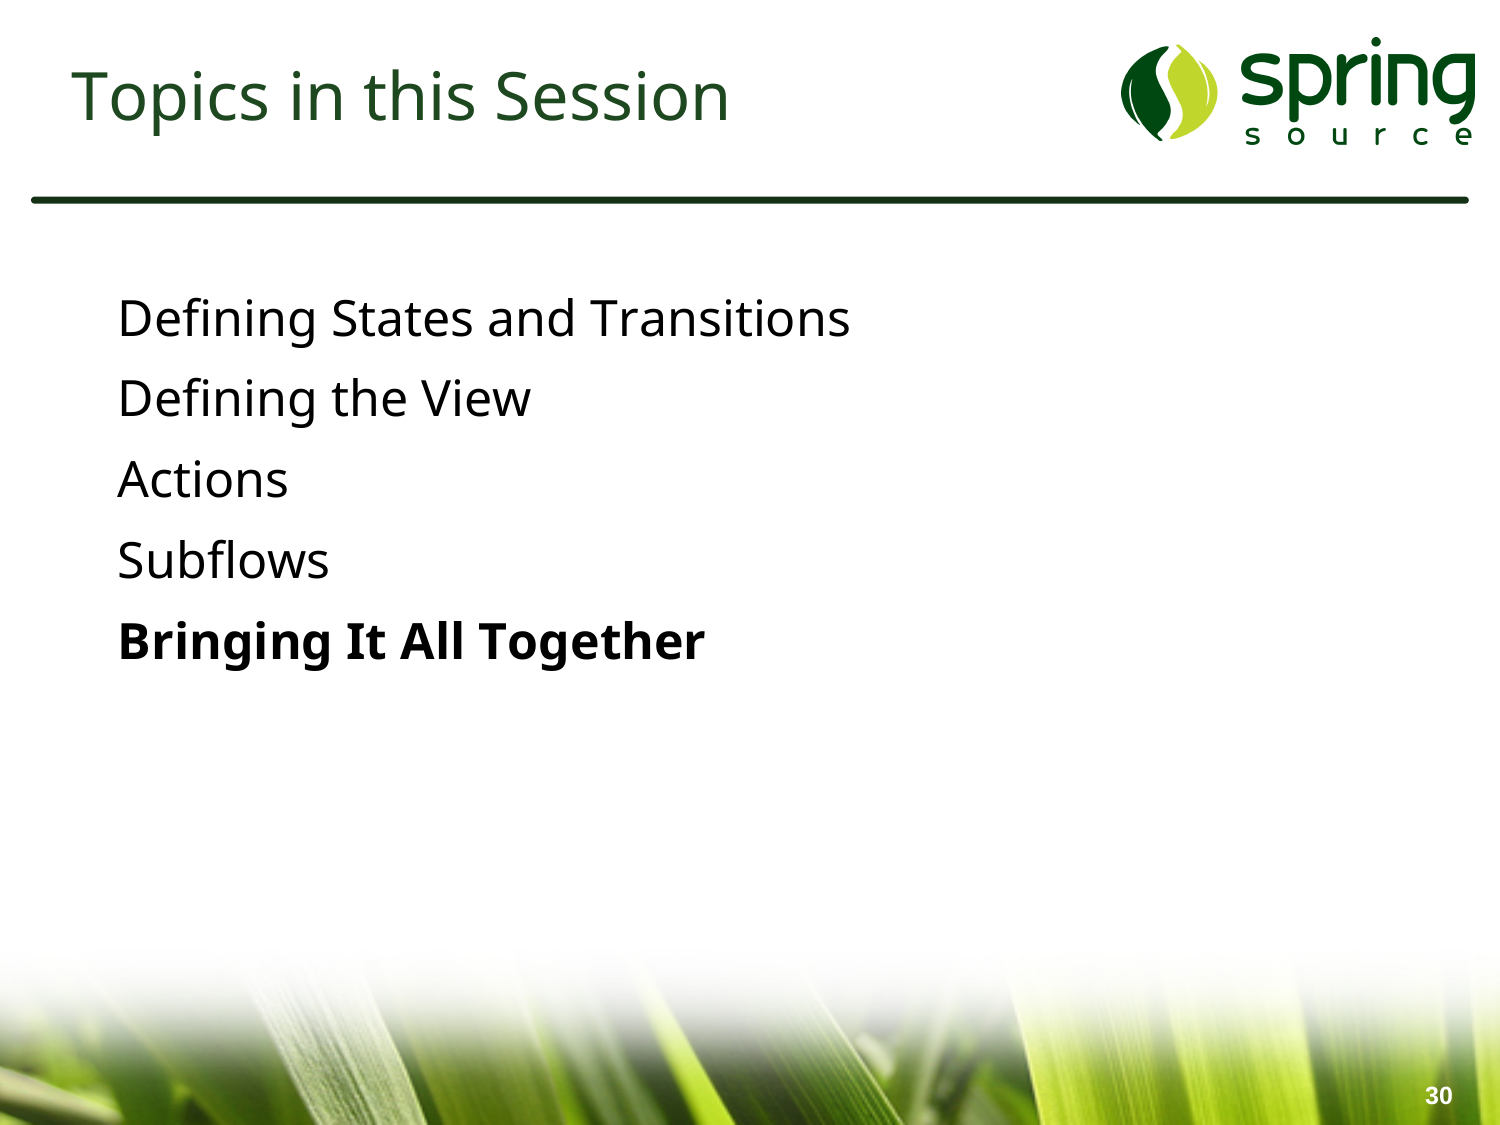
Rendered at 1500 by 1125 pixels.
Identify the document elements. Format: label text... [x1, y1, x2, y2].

title Topics in this Session [56, 13, 1089, 176]
picture [1121, 37, 1475, 145]
picture [0, 944, 1500, 1125]
list Defining States and Transitions Defining the View Actions Subflows Bringing It All Together [103, 275, 1394, 938]
